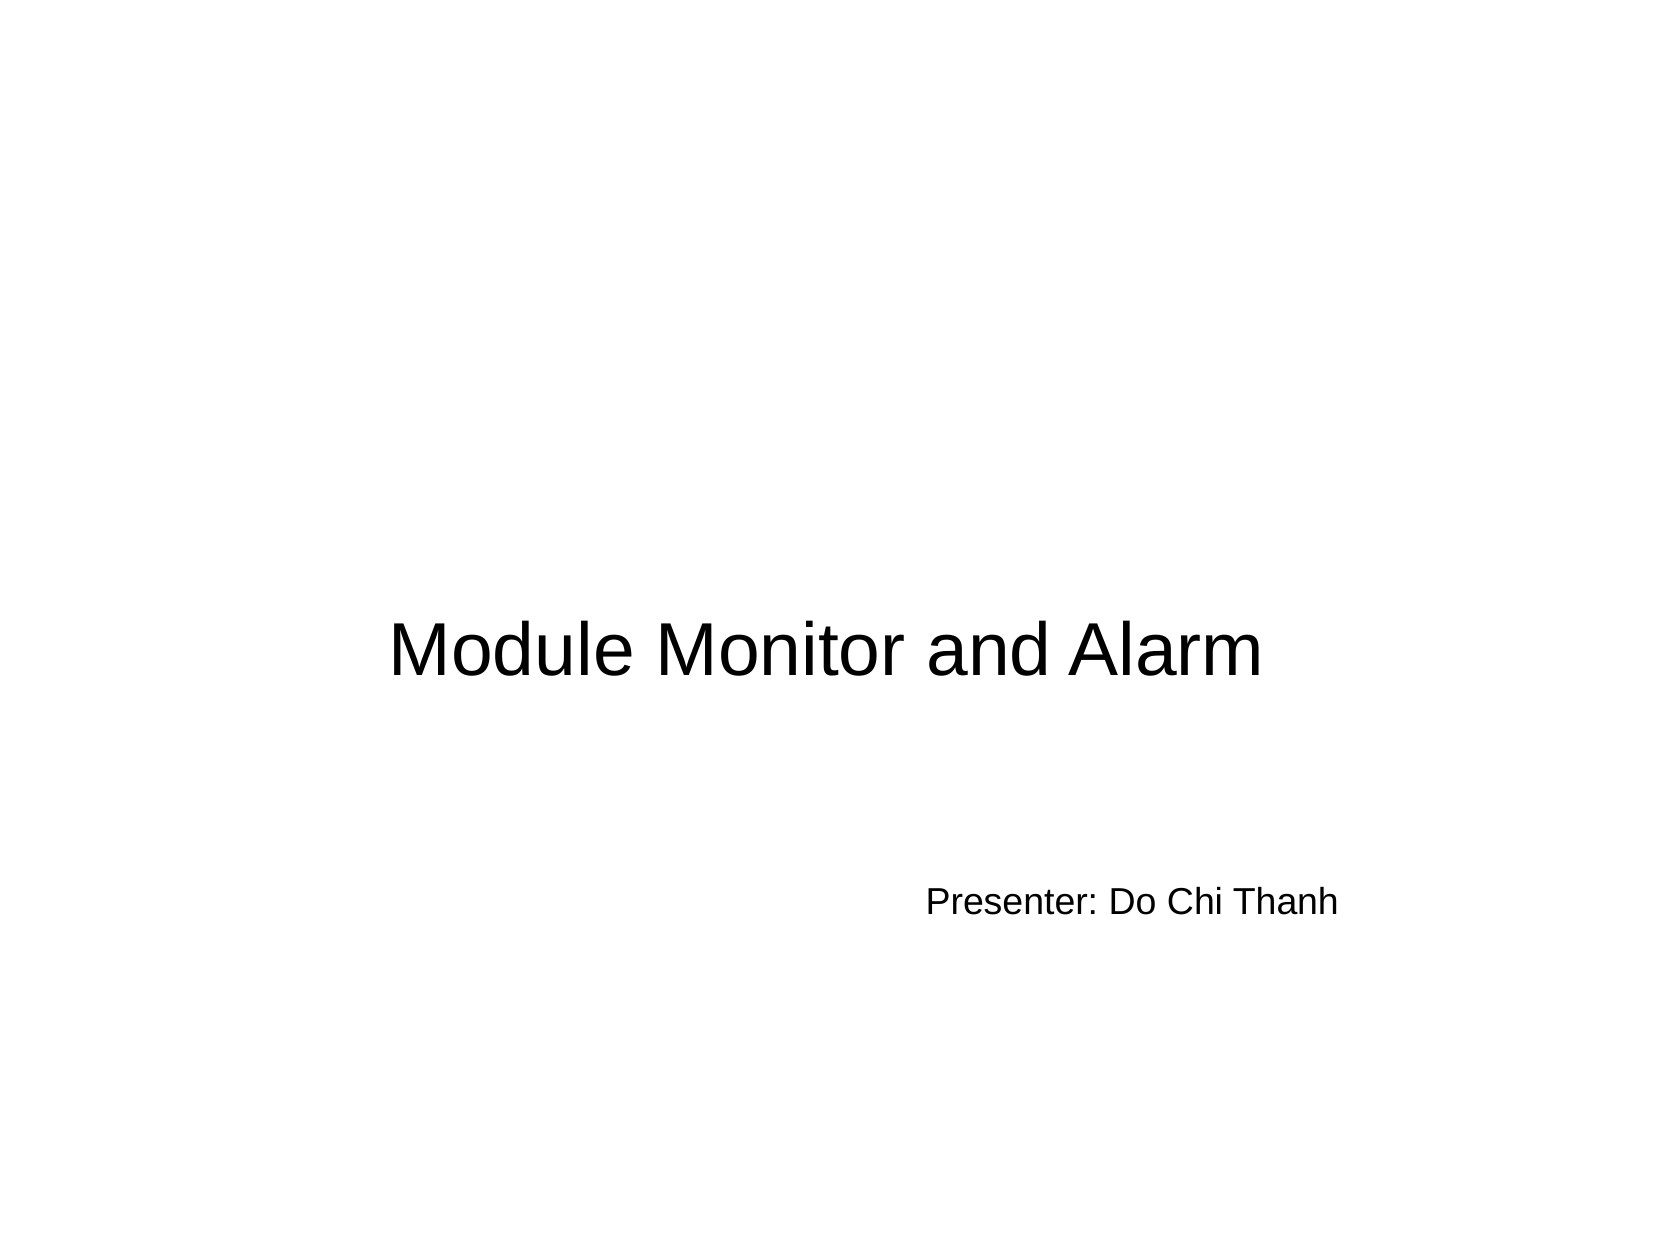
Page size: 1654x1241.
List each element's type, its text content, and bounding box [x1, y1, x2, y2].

text_box Presenter: Do Chi Thanh [910, 873, 1386, 931]
subtitle Module Monitor and Alarm [82, 290, 1571, 1010]
